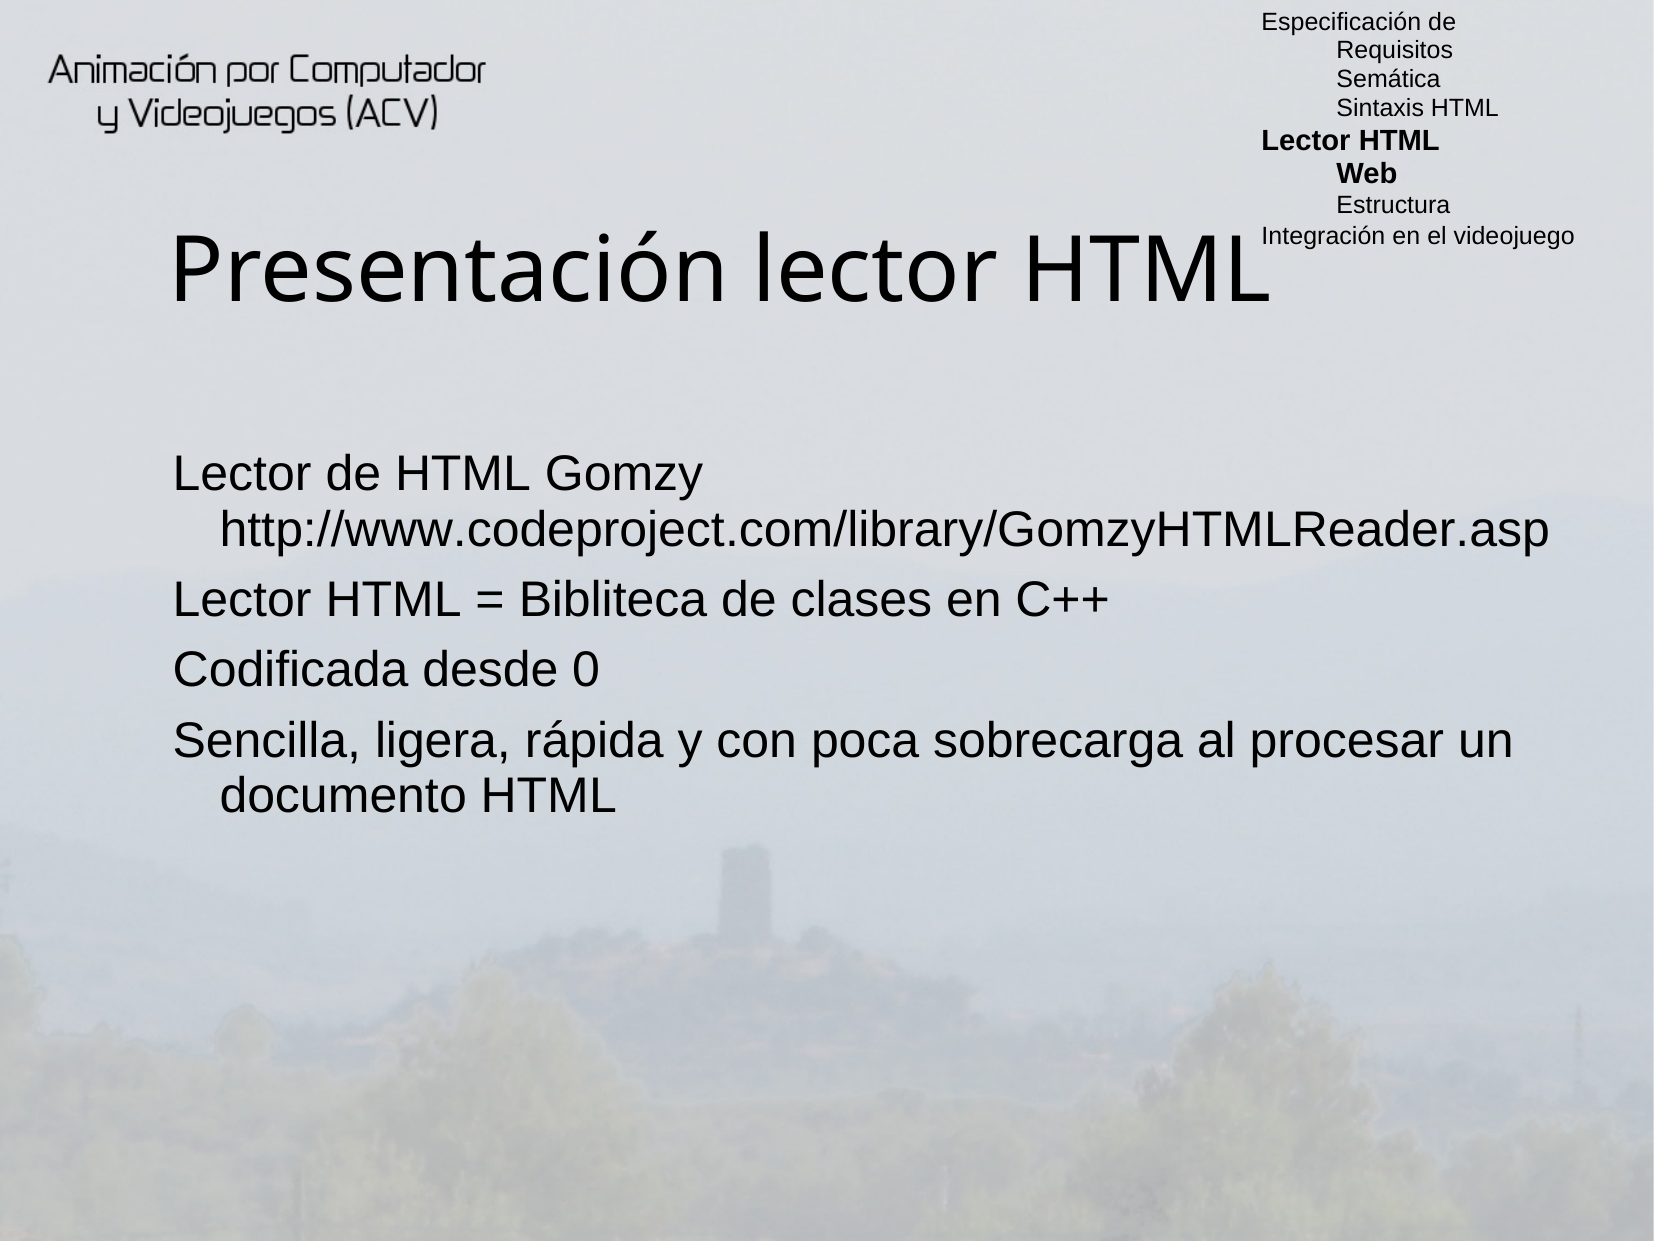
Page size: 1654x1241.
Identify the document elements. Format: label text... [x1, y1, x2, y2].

title Presentación lector HTML [83, 169, 1359, 362]
picture [0, 0, 1654, 1241]
text_box Especificación de Requisitos Semática Sintaxis HTML Lector HTML Web Estructura Integración en el videojuego [1171, 0, 1653, 326]
list Lector de HTML Gomzy http://www.codeproject.com/library/GomzyHTMLReader.asp Lector HTML = Bibliteca de clases en C++ Codificada desde 0 Sencilla, ligera, rápida y con poca sobrecarga al procesar un documento HTML [82, 358, 1595, 1149]
